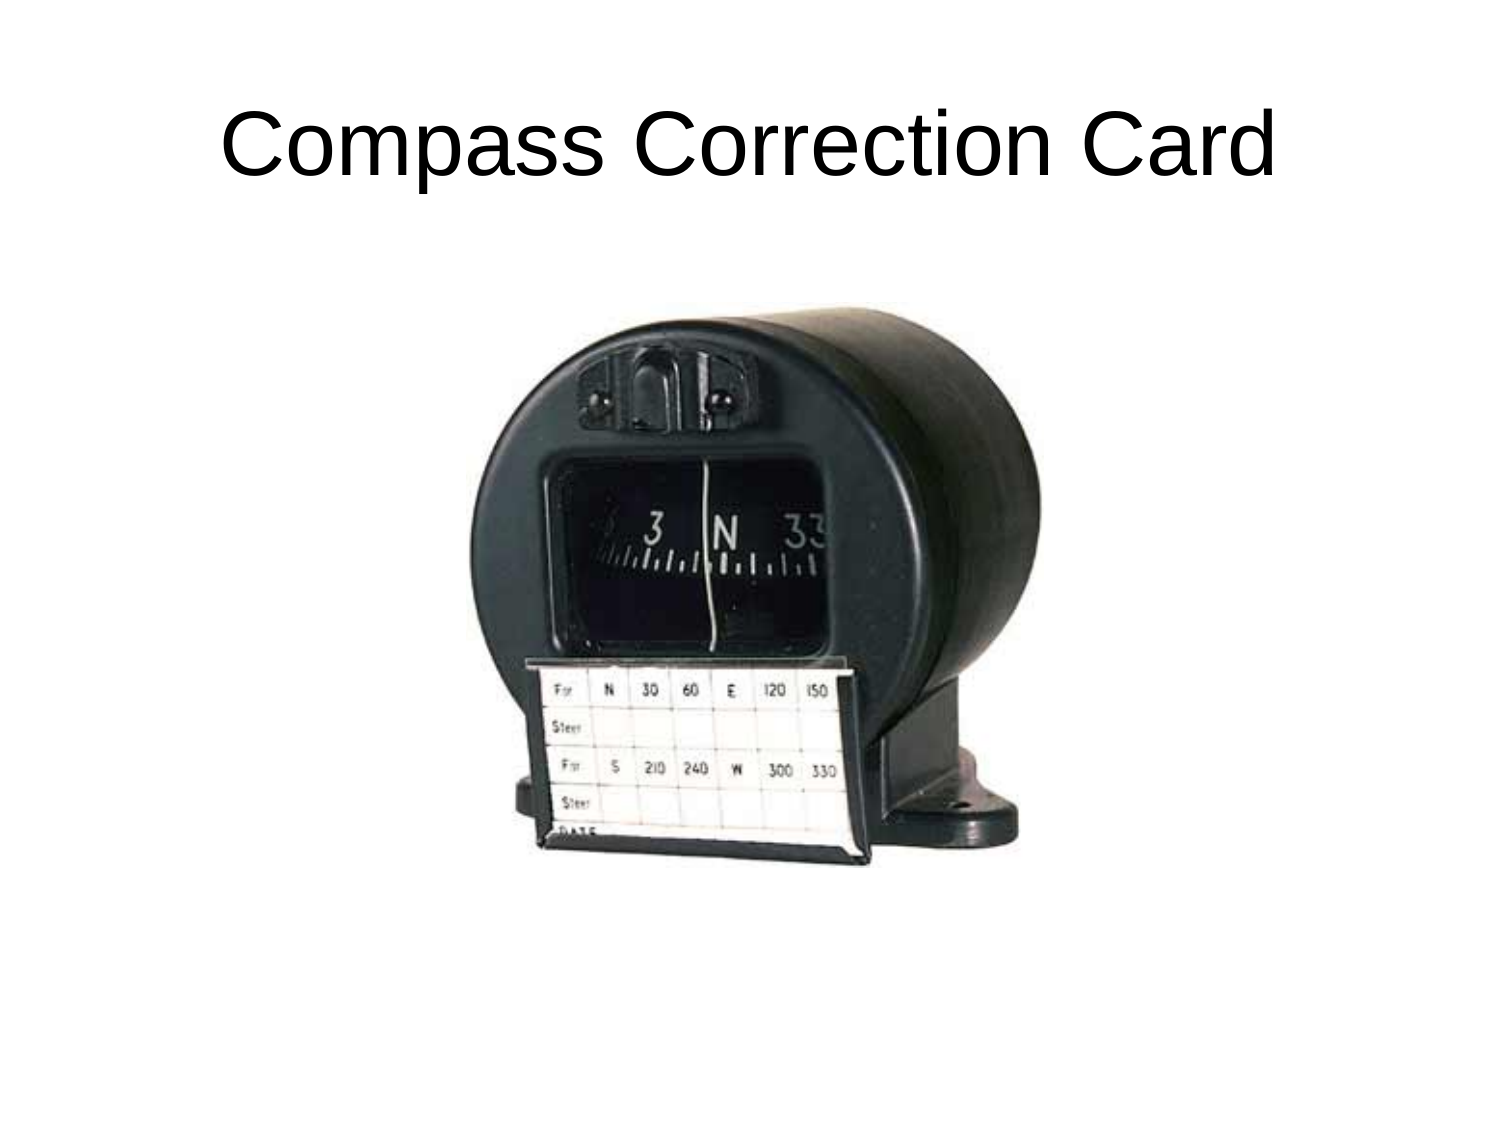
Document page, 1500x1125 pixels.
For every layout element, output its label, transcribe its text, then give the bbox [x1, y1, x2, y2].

text_box [466, 302, 1044, 869]
title Compass Correction Card [75, 45, 1426, 233]
